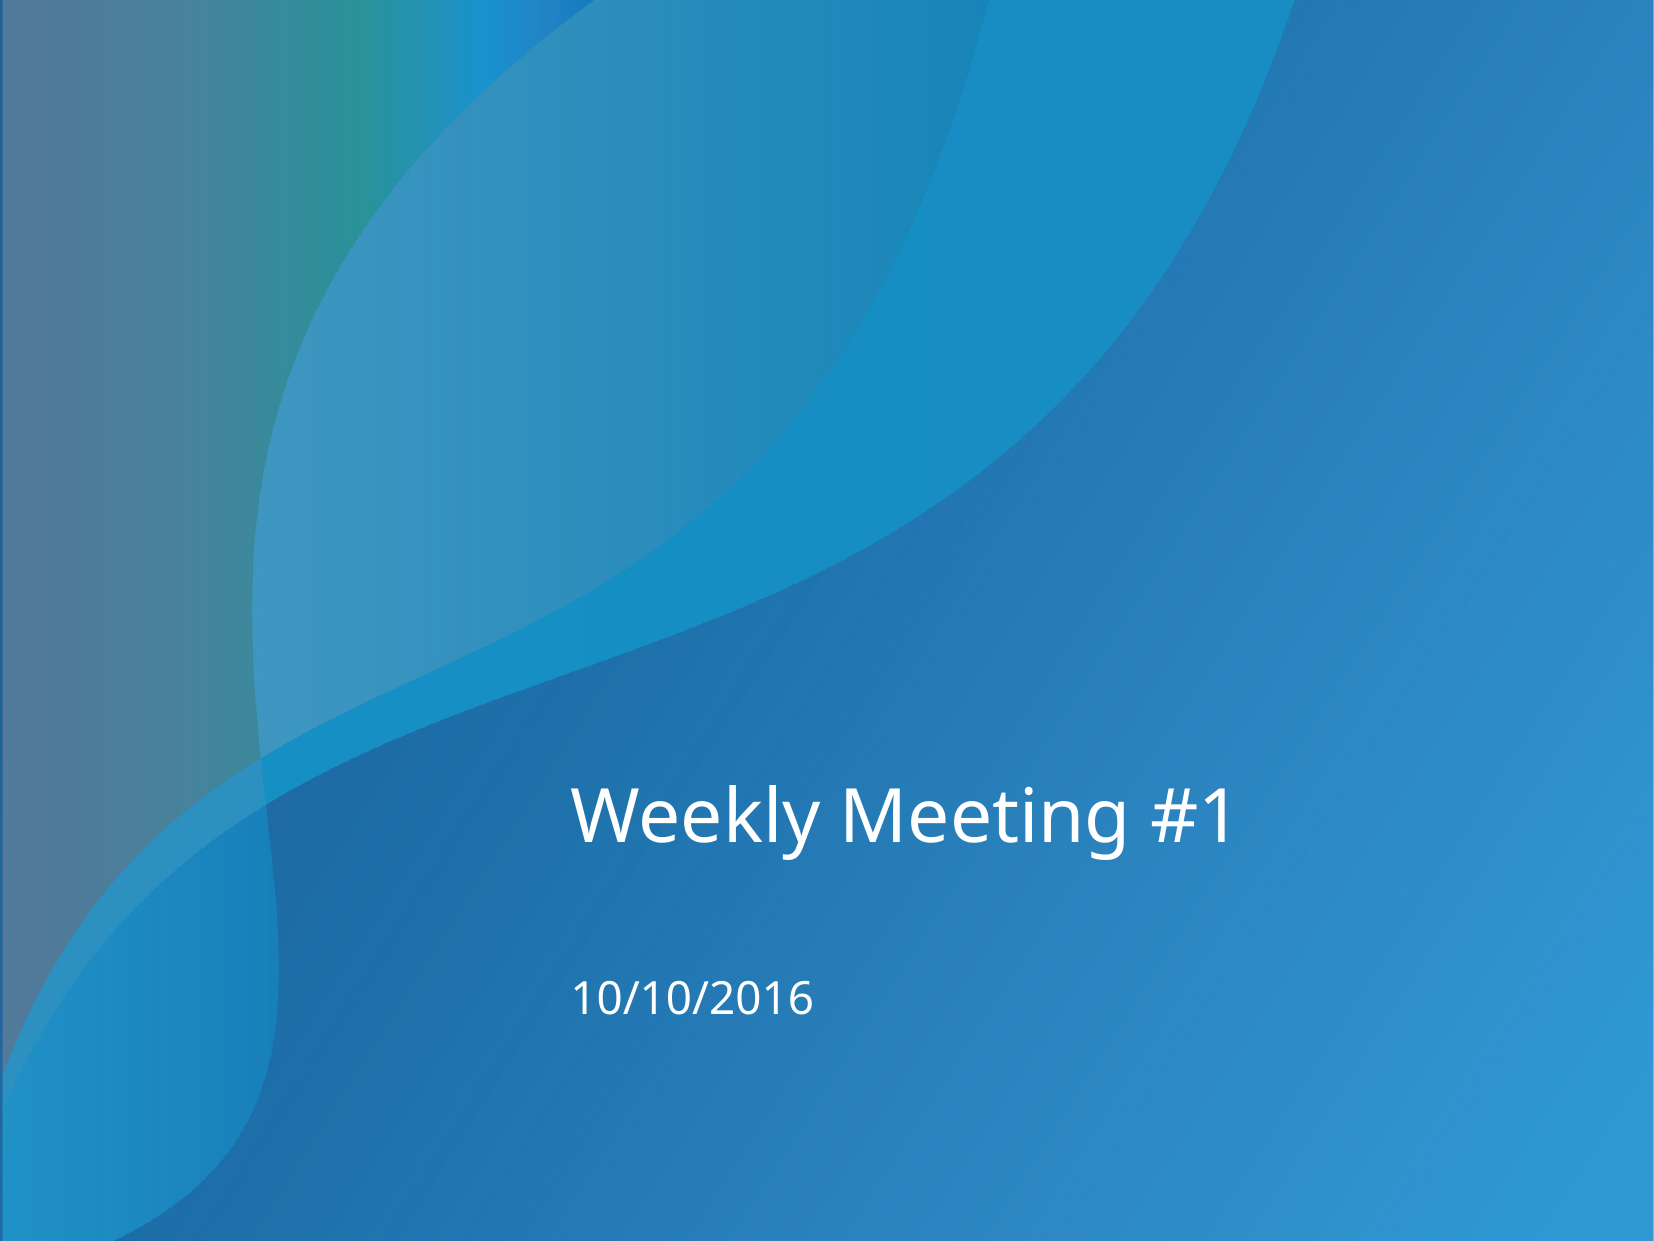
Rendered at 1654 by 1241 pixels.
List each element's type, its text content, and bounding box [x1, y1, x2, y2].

picture [0, 0, 1654, 1241]
subtitle 10/10/2016 [570, 927, 1262, 1066]
title Weekly Meeting #1 [570, 702, 1497, 925]
